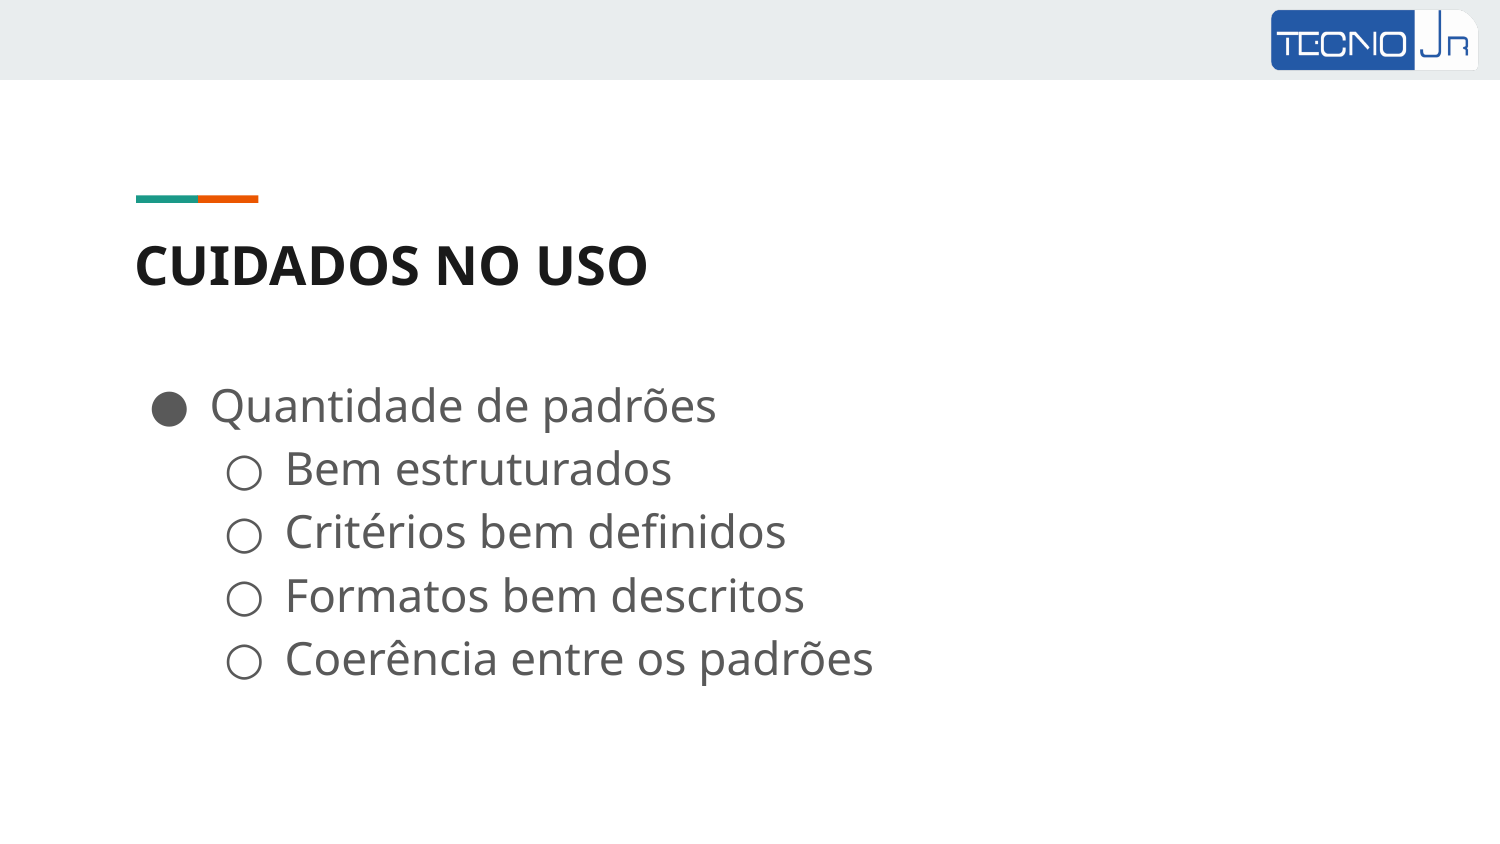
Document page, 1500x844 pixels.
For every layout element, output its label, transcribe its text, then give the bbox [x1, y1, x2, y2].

title CUIDADOS NO USO [119, 216, 1381, 305]
list Quantidade de padrões Bem estruturados Critérios bem definidos Formatos bem descritos Coerência entre os padrões [119, 341, 1381, 712]
picture [1227, 0, 1500, 125]
